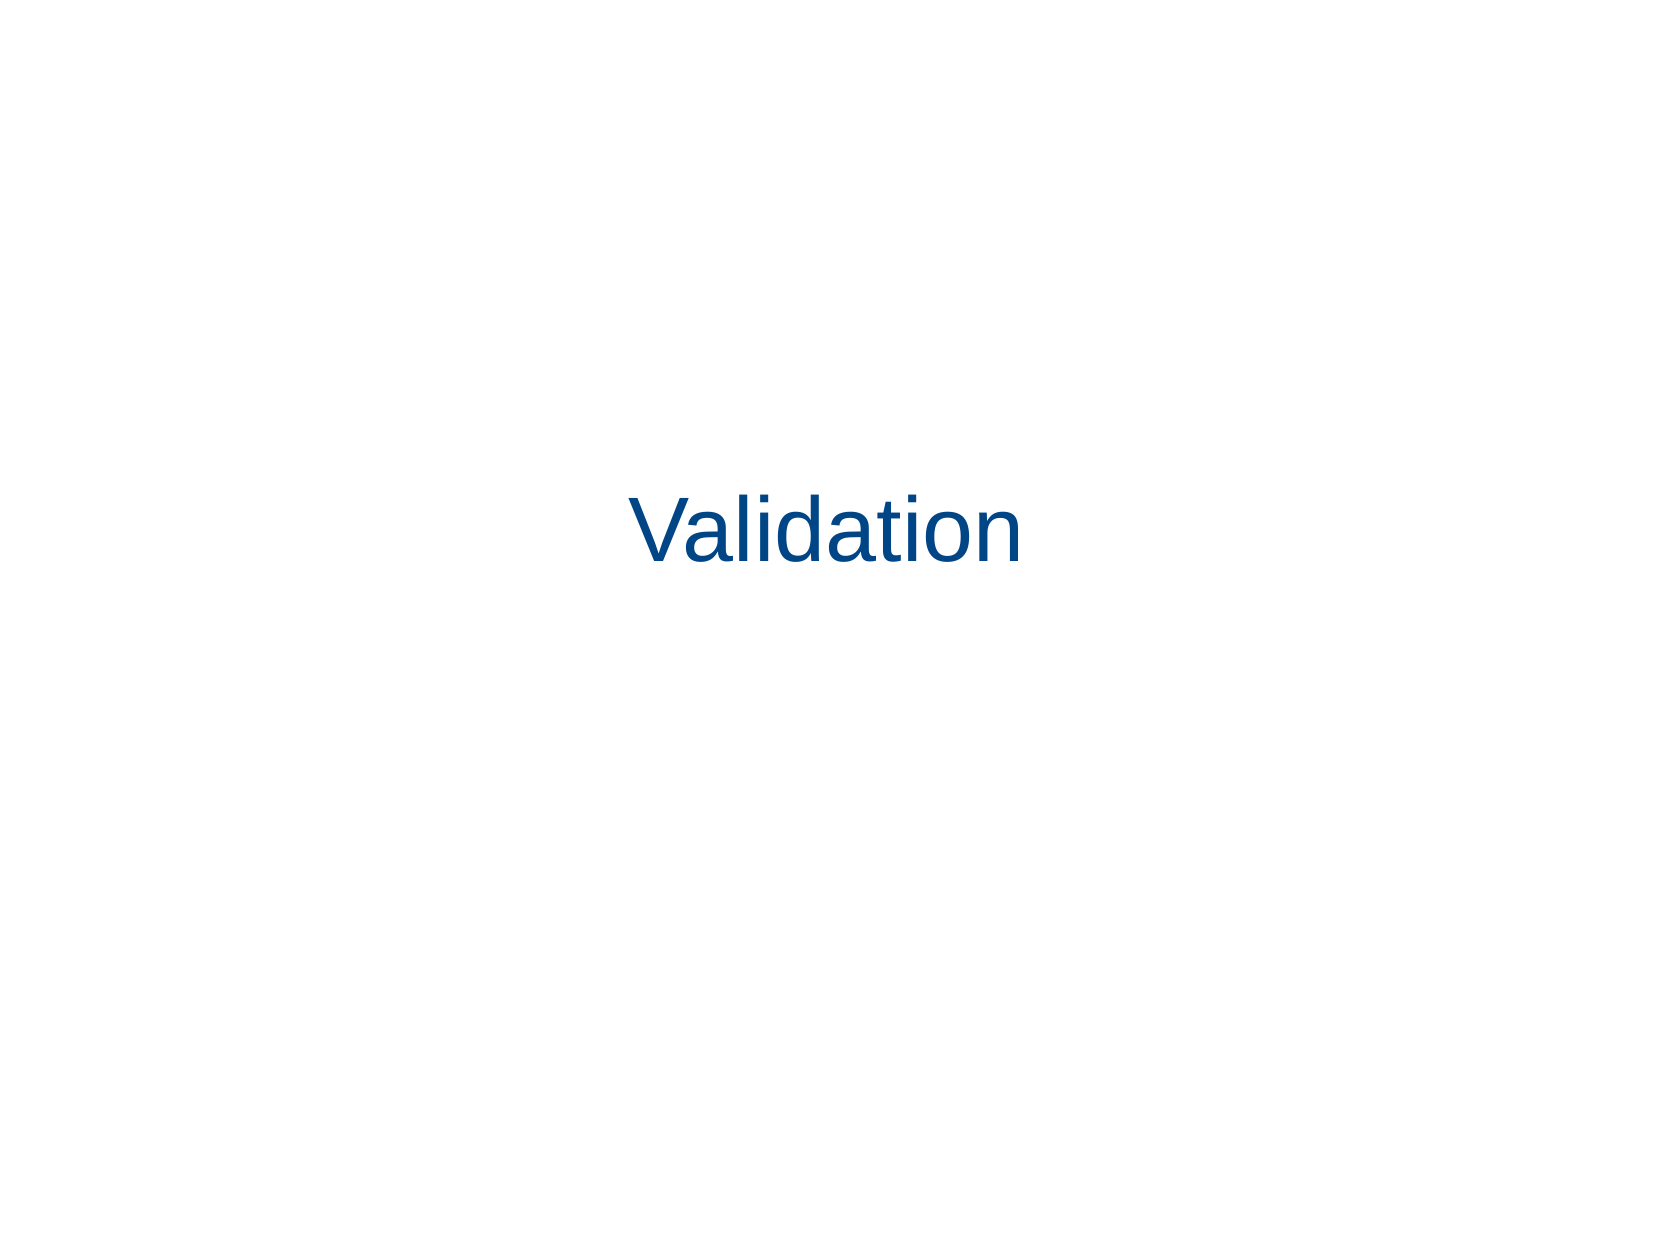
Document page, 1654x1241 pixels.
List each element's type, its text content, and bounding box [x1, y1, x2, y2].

subtitle Validation [82, 49, 1571, 1010]
